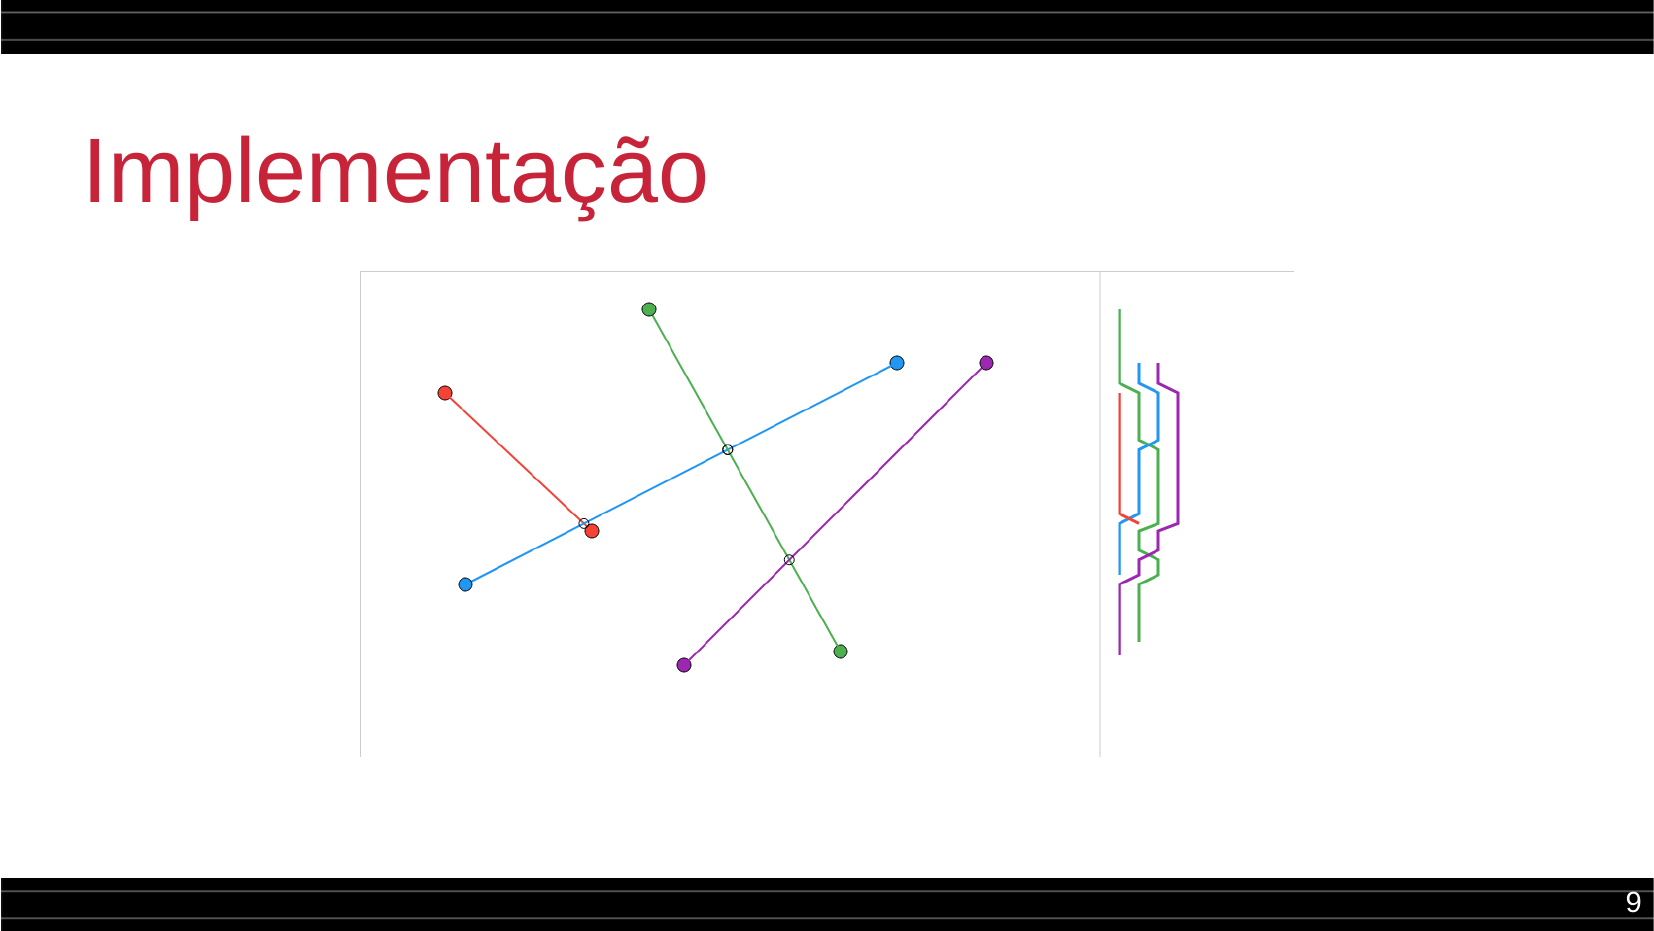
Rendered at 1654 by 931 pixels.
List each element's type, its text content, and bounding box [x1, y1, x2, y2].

title Implementação [82, 92, 1571, 249]
picture [1, 878, 1654, 931]
picture [359, 271, 1294, 757]
picture [1, 0, 1654, 54]
